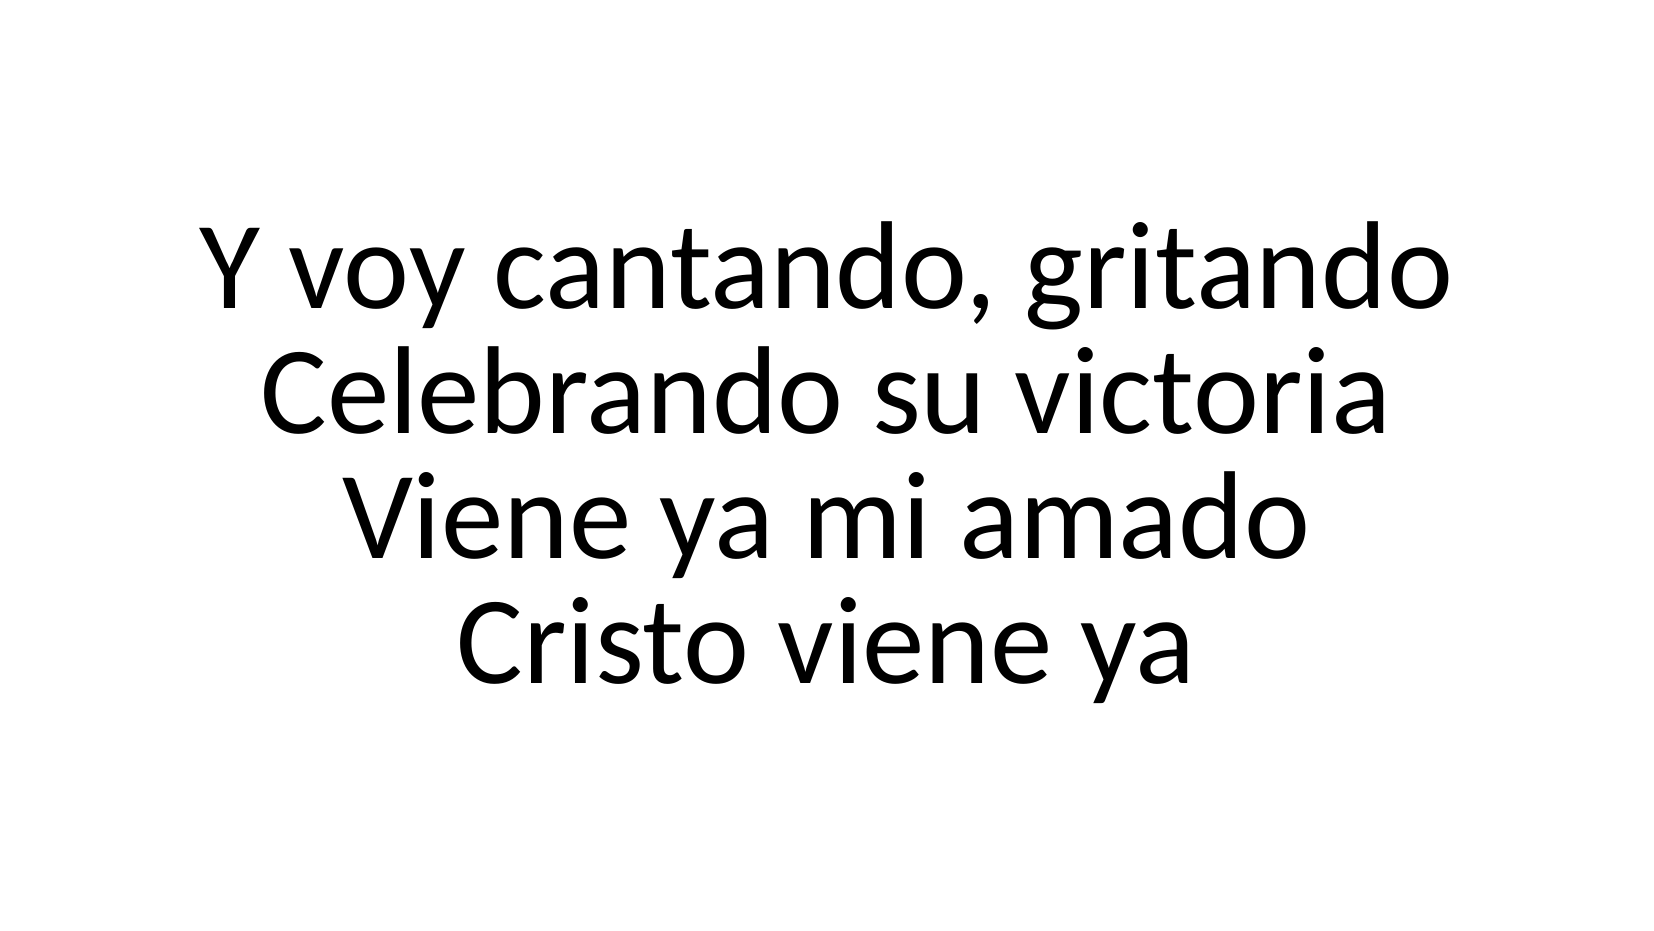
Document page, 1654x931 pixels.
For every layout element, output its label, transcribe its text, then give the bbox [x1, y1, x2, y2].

title Y voy cantando, gritando Celebrando su victoria Viene ya mi amado Cristo viene ya [0, 0, 1654, 931]
